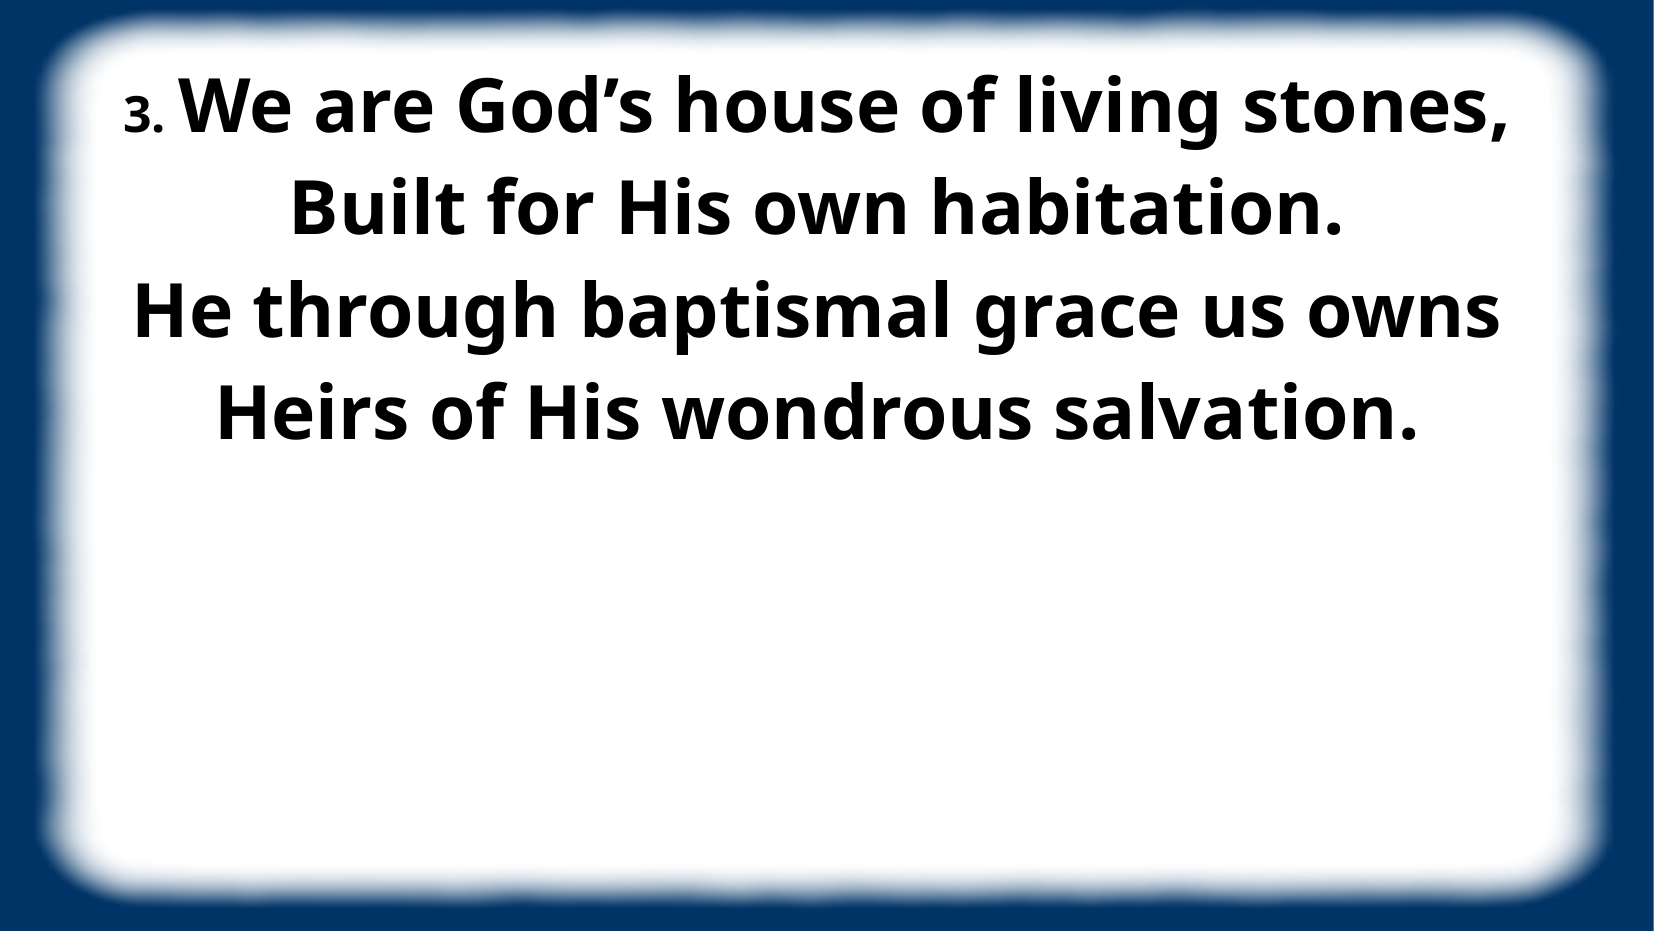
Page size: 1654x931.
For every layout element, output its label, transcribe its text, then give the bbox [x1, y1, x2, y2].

text_box 3. We are God’s house of living stones, Built for His own habitation. He through baptismal grace us owns Heirs of His wondrous salvation. [75, 45, 1561, 458]
picture [0, 0, 1654, 931]
